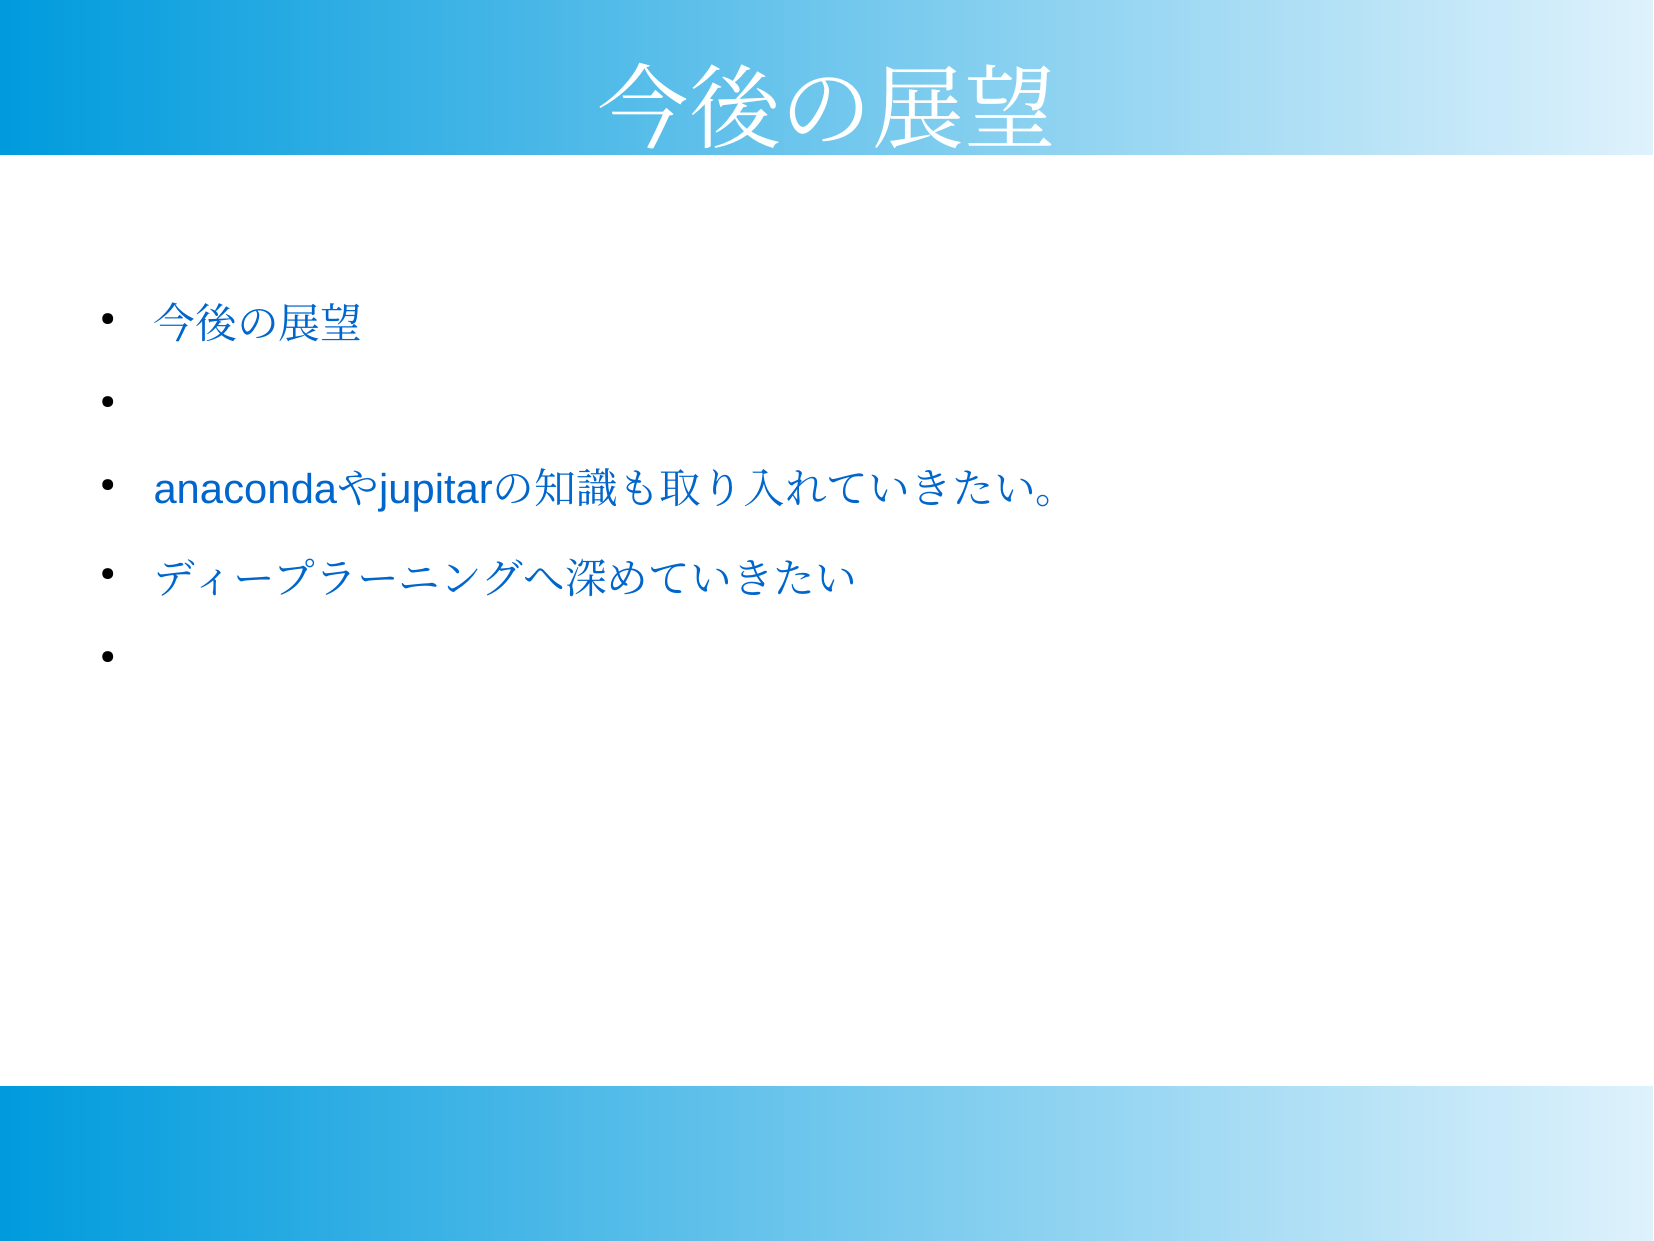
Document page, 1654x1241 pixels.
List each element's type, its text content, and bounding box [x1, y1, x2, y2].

list 今後の展望 anacondaやjupitarの知識も取り入れていきたい。 ディープラーニングへ深めていきたい [82, 290, 1571, 1010]
title 今後の展望 [82, 35, 1571, 168]
